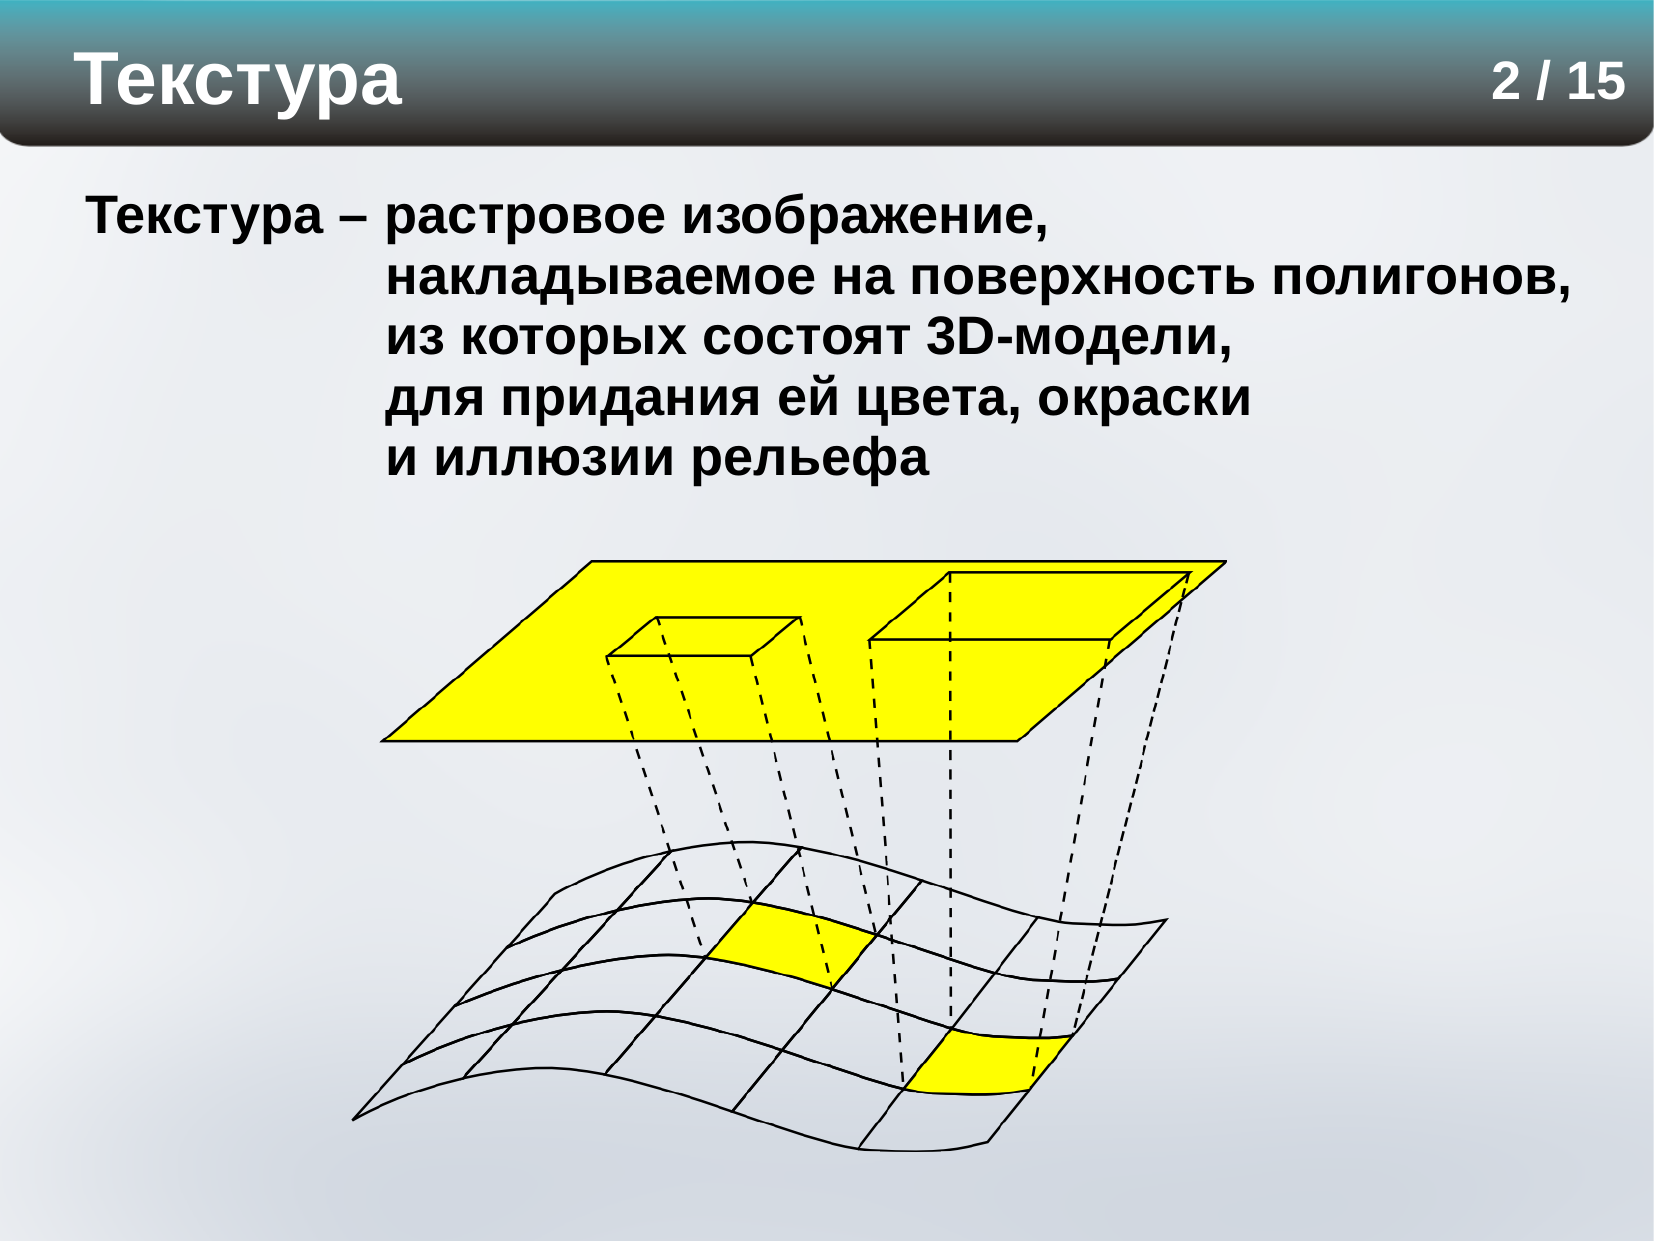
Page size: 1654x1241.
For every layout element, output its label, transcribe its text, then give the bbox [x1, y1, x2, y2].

text_box <номер> / 15 [1476, 42, 1654, 179]
picture [0, 0, 1654, 1241]
text_box Текстура – растровое изображение, накладываемое на поверхность полигонов, из которых состоят 3D-модели, для придания ей цвета, окраски и иллюзии рельефа [70, 177, 1595, 556]
text_box Текстура [59, 29, 916, 129]
